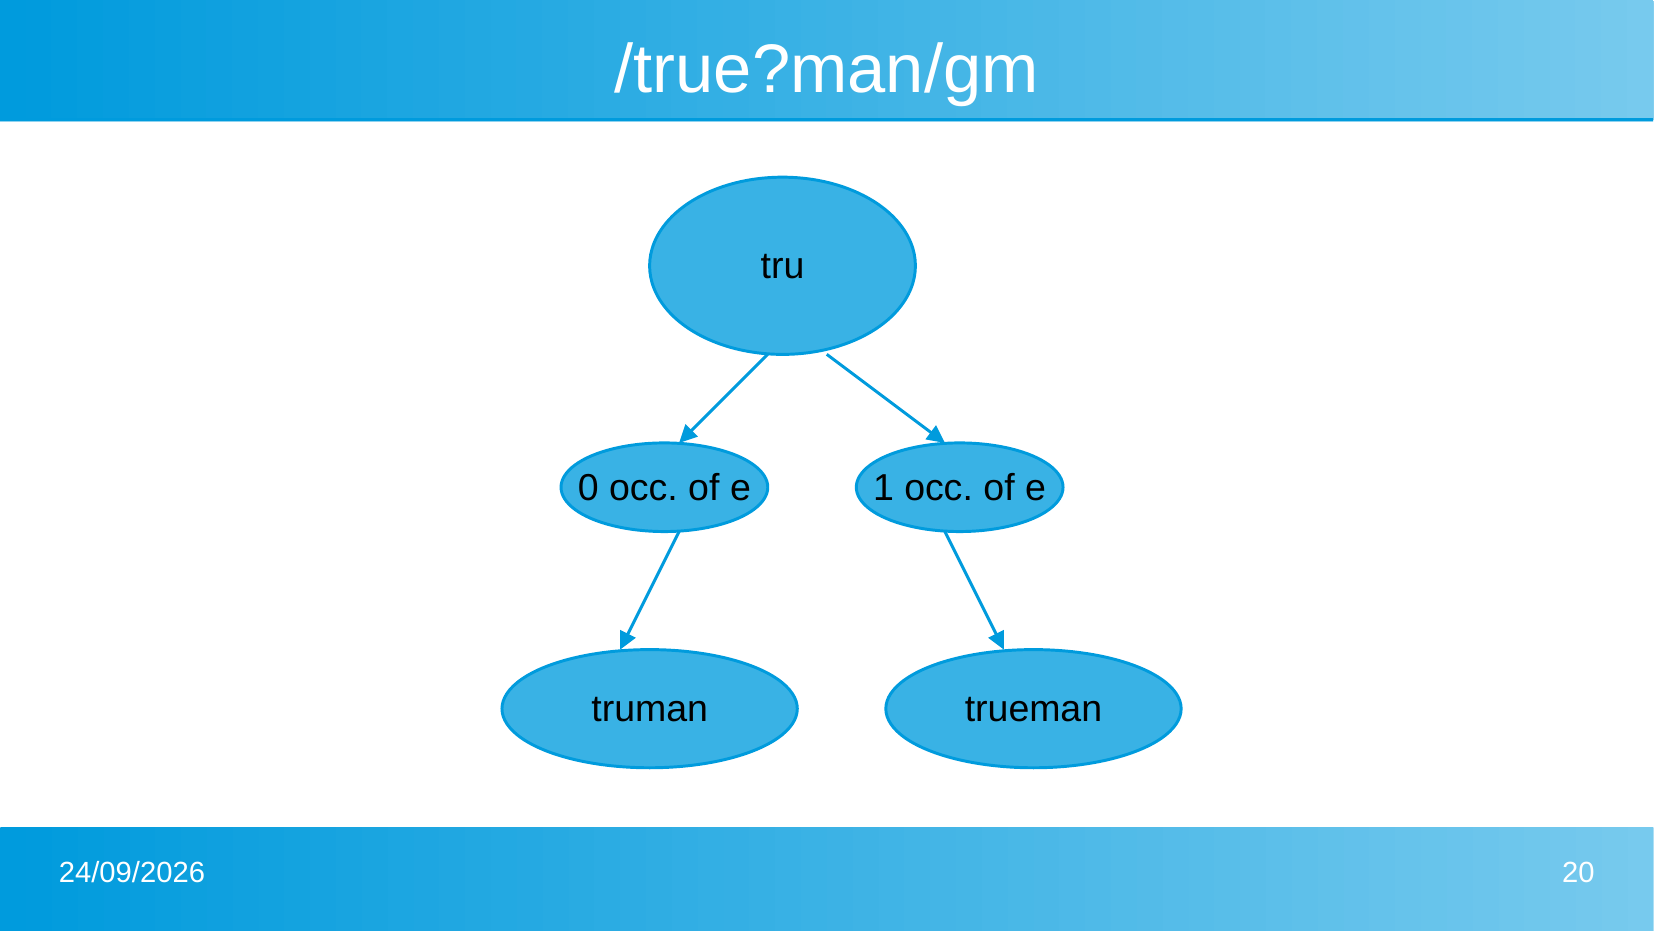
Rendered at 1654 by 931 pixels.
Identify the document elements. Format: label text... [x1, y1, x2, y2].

text_box 1 occ. of e [856, 442, 1064, 532]
text_box truman [501, 649, 798, 768]
text_box tru [649, 177, 916, 355]
text_box trueman [885, 649, 1182, 768]
text_box 0 occ. of e [561, 442, 768, 532]
title /true?man/gm [59, 29, 1595, 108]
